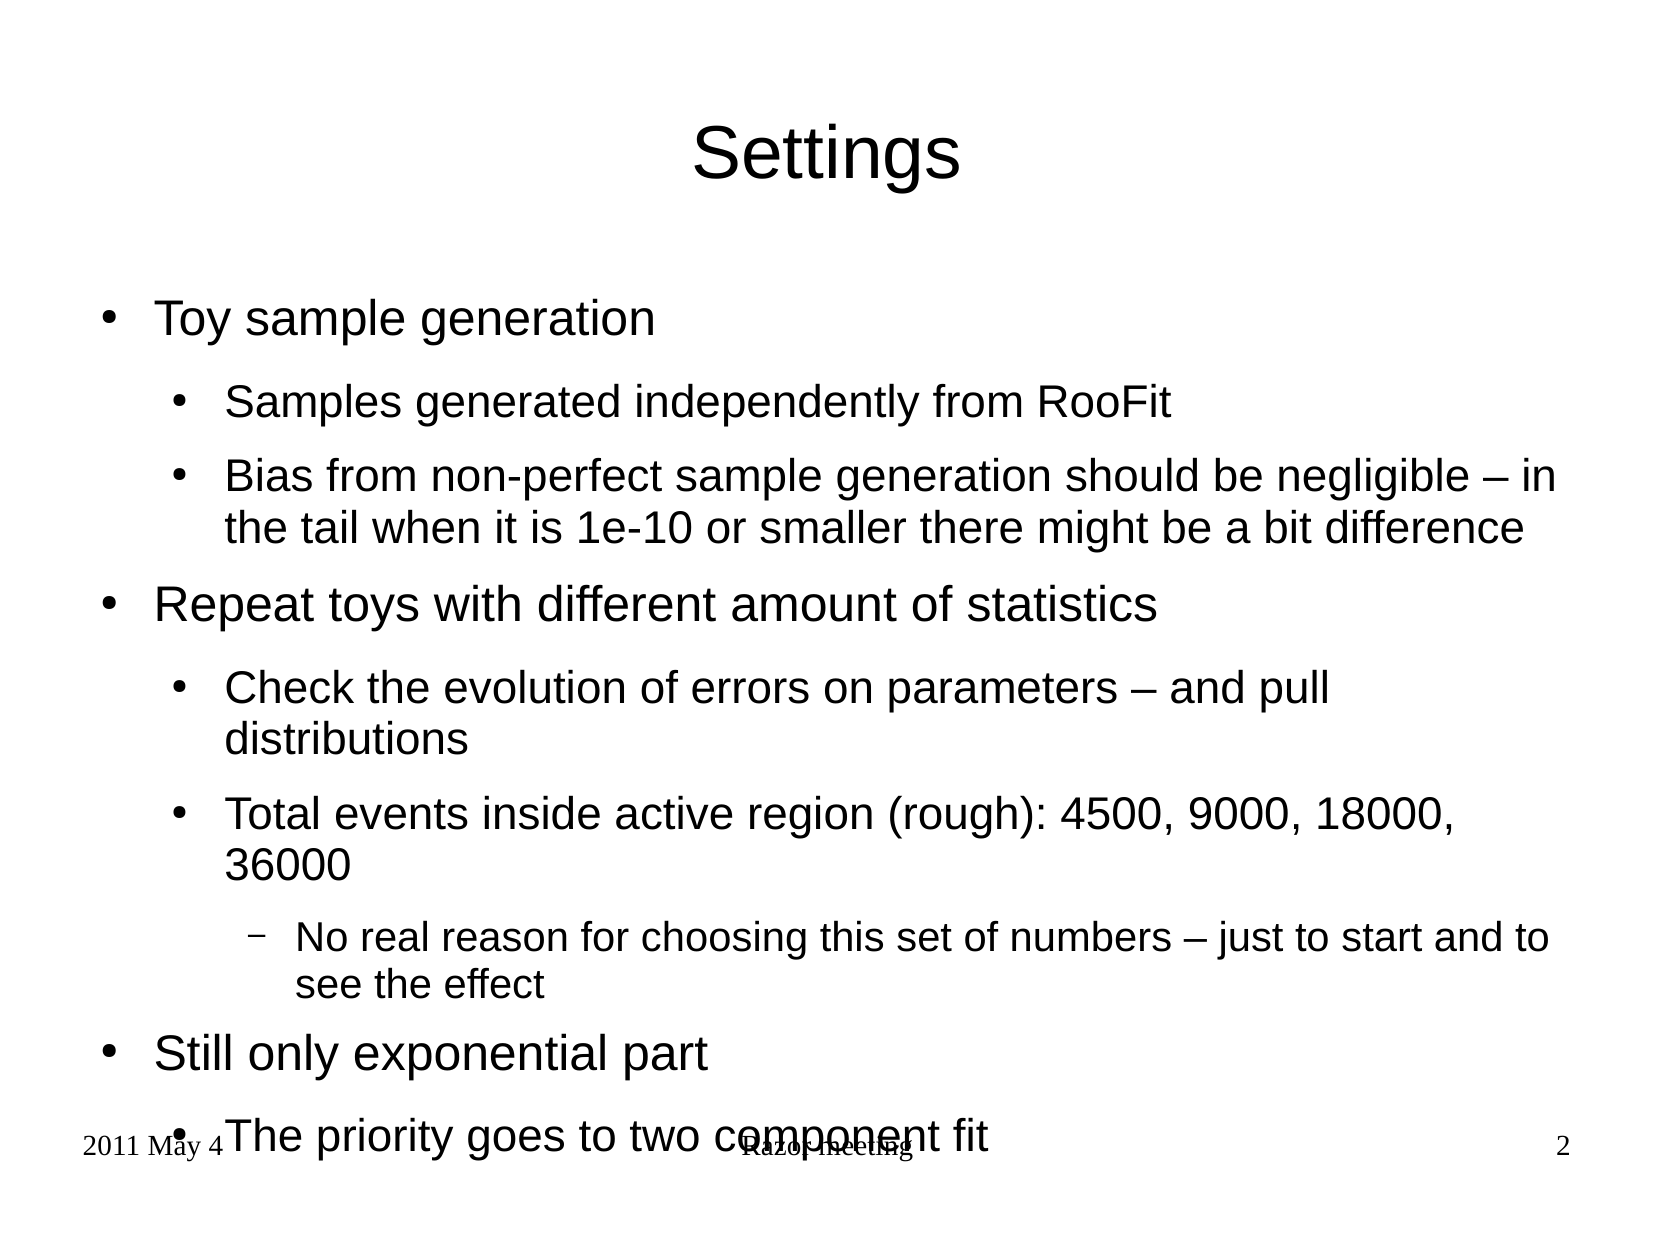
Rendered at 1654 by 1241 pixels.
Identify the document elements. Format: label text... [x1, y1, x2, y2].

list Toy sample generation Samples generated independently from RooFit Bias from non-perfect sample generation should be negligible – in the tail when it is 1e-10 or smaller there might be a bit difference Repeat toys with different amount of statistics Check the evolution of errors on parameters – and pull distributions Total events inside active region (rough): 4500, 9000, 18000, 36000 No real reason for choosing this set of numbers – just to start and to see the effect Still only exponential part The priority goes to two component fit [82, 290, 1571, 1094]
title Settings [82, 49, 1571, 257]
